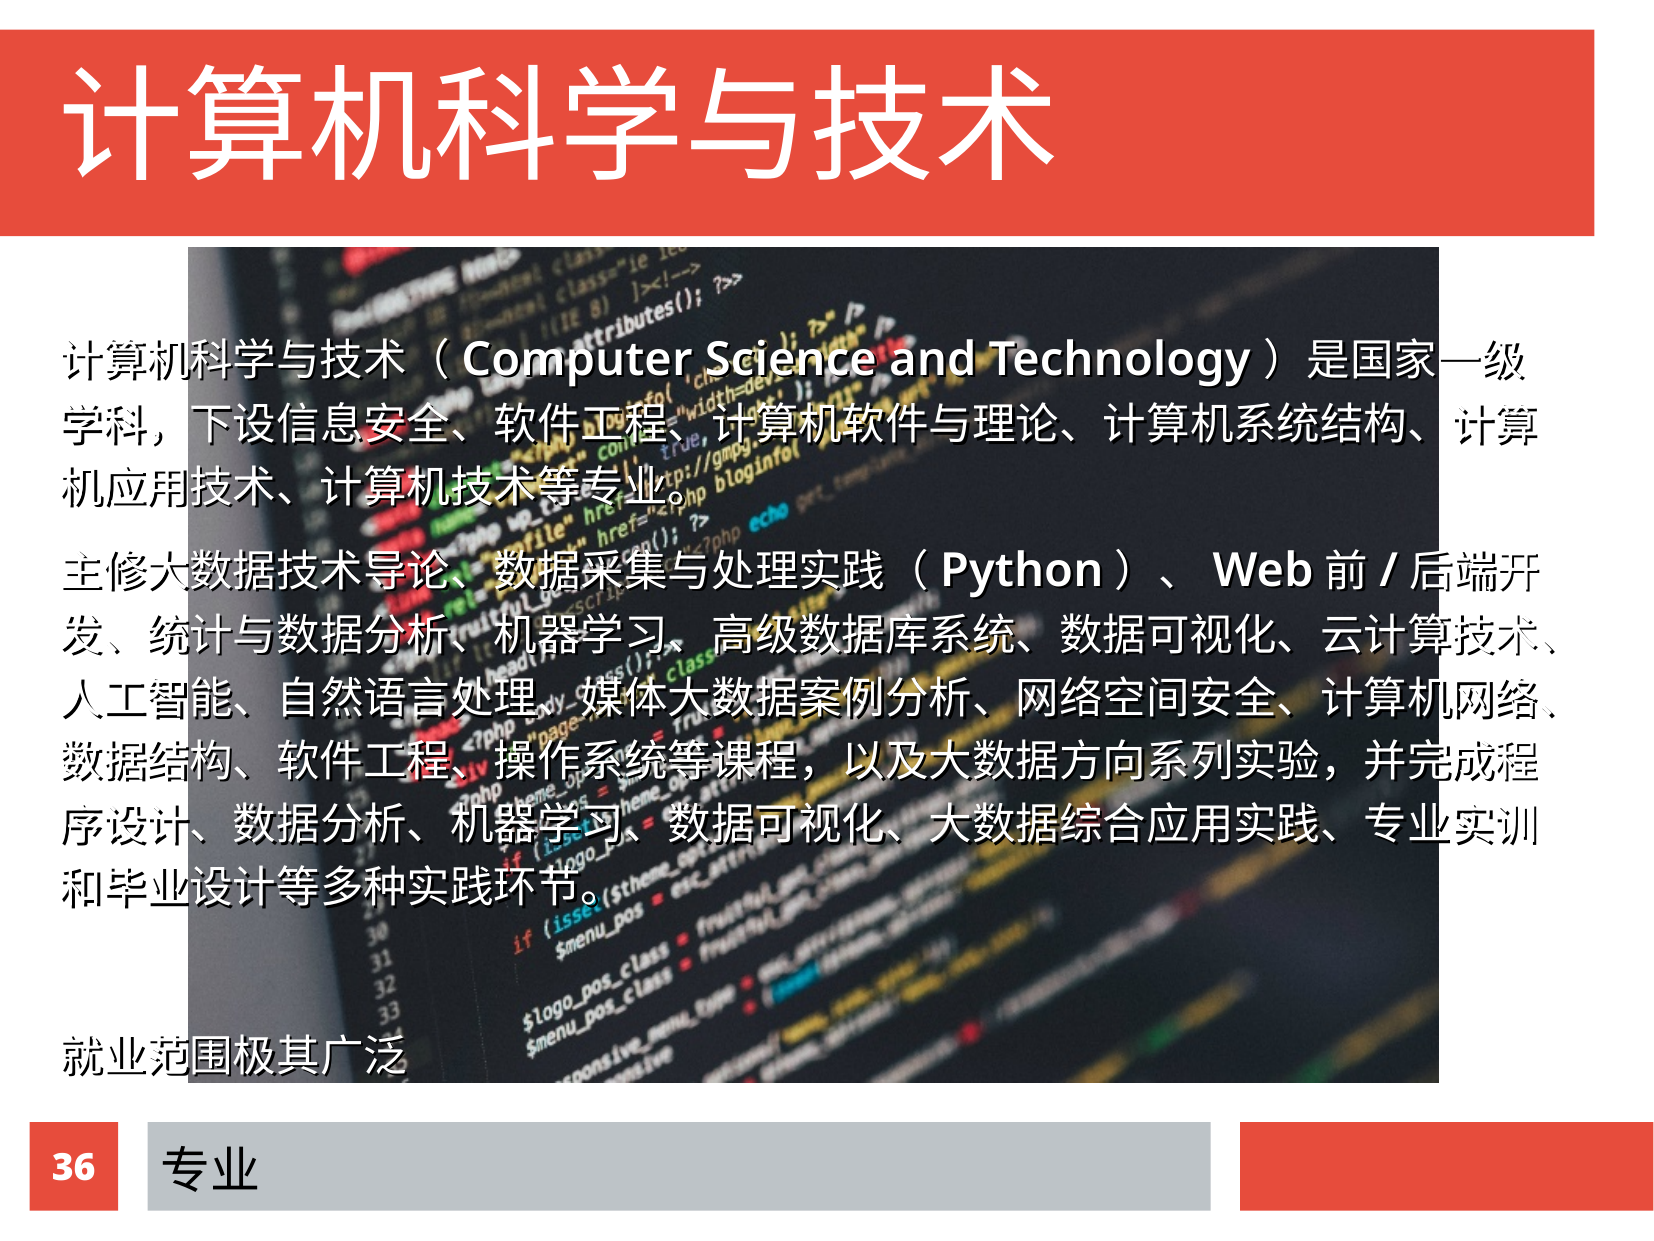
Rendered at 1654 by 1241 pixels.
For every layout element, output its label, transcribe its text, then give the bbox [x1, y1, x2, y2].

list 计算机科学与技术（Computer Science and Technology）是国家一级学科，下设信息安全、软件工程、计算机软件与理论、计算机系统结构、计算机应用技术、计算机技术等专业。 主修大数据技术导论、数据采集与处理实践（Python）、Web前/后端开发、统计与数据分析、机器学习、高级数据库系统、数据可视化、云计算技术、人工智能、自然语言处理、媒体大数据案例分析、网络空间安全、计算机网络、数据结构、软件工程、操作系统等课程，以及大数据方向系列实验，并完成程序设计、数据分析、机器学习、数据可视化、大数据综合应用实践、专业实训和毕业设计等多种实践环节。 就业范围极其广泛 [59, 324, 1565, 1093]
picture [188, 247, 1439, 324]
text_box 专业 [145, 1108, 497, 1224]
title 计算机科学与技术 [59, 59, 1595, 207]
